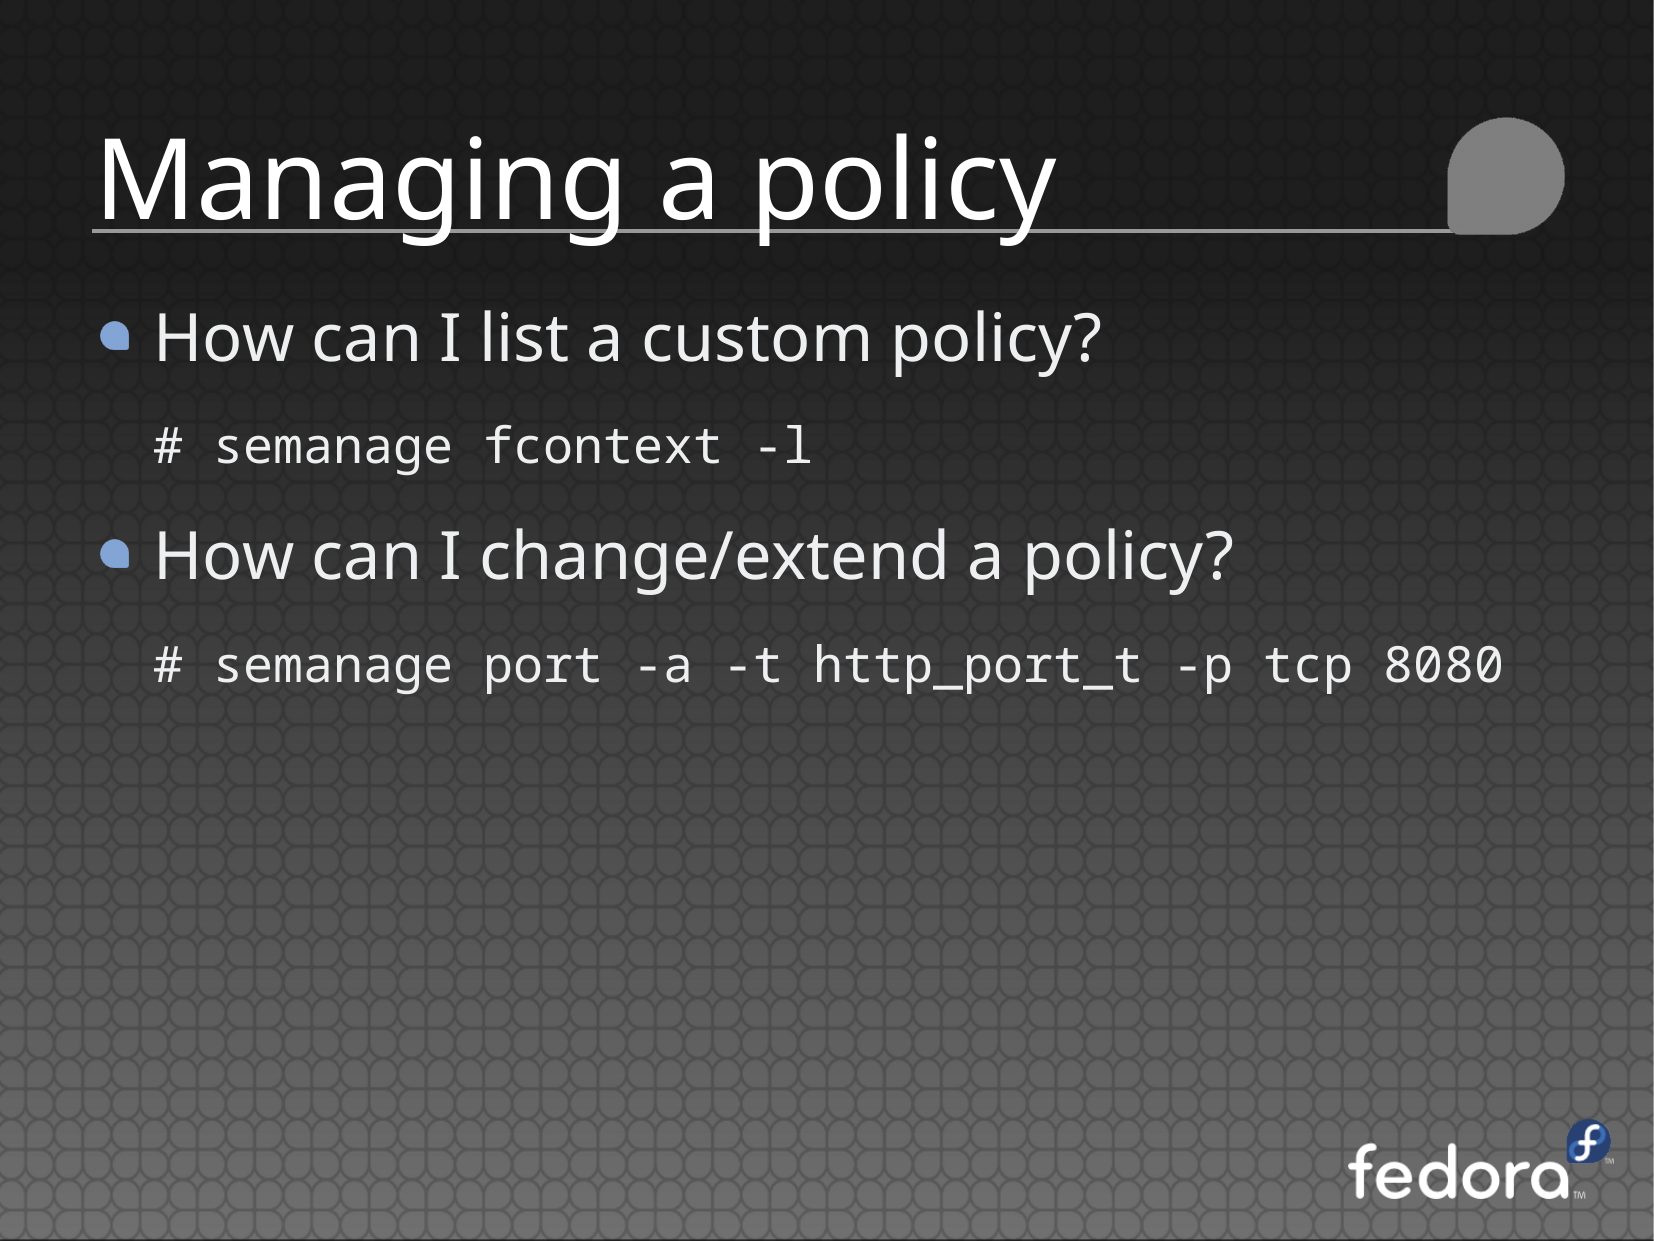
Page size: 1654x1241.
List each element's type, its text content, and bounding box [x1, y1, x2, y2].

title Managing a policy [94, 100, 1426, 251]
picture [0, 0, 1654, 1241]
list How can I list a custom policy? # semanage fcontext -l How can I change/extend a policy? # semanage port -a -t http_port_t -p tcp 8080 [82, 290, 1622, 1094]
